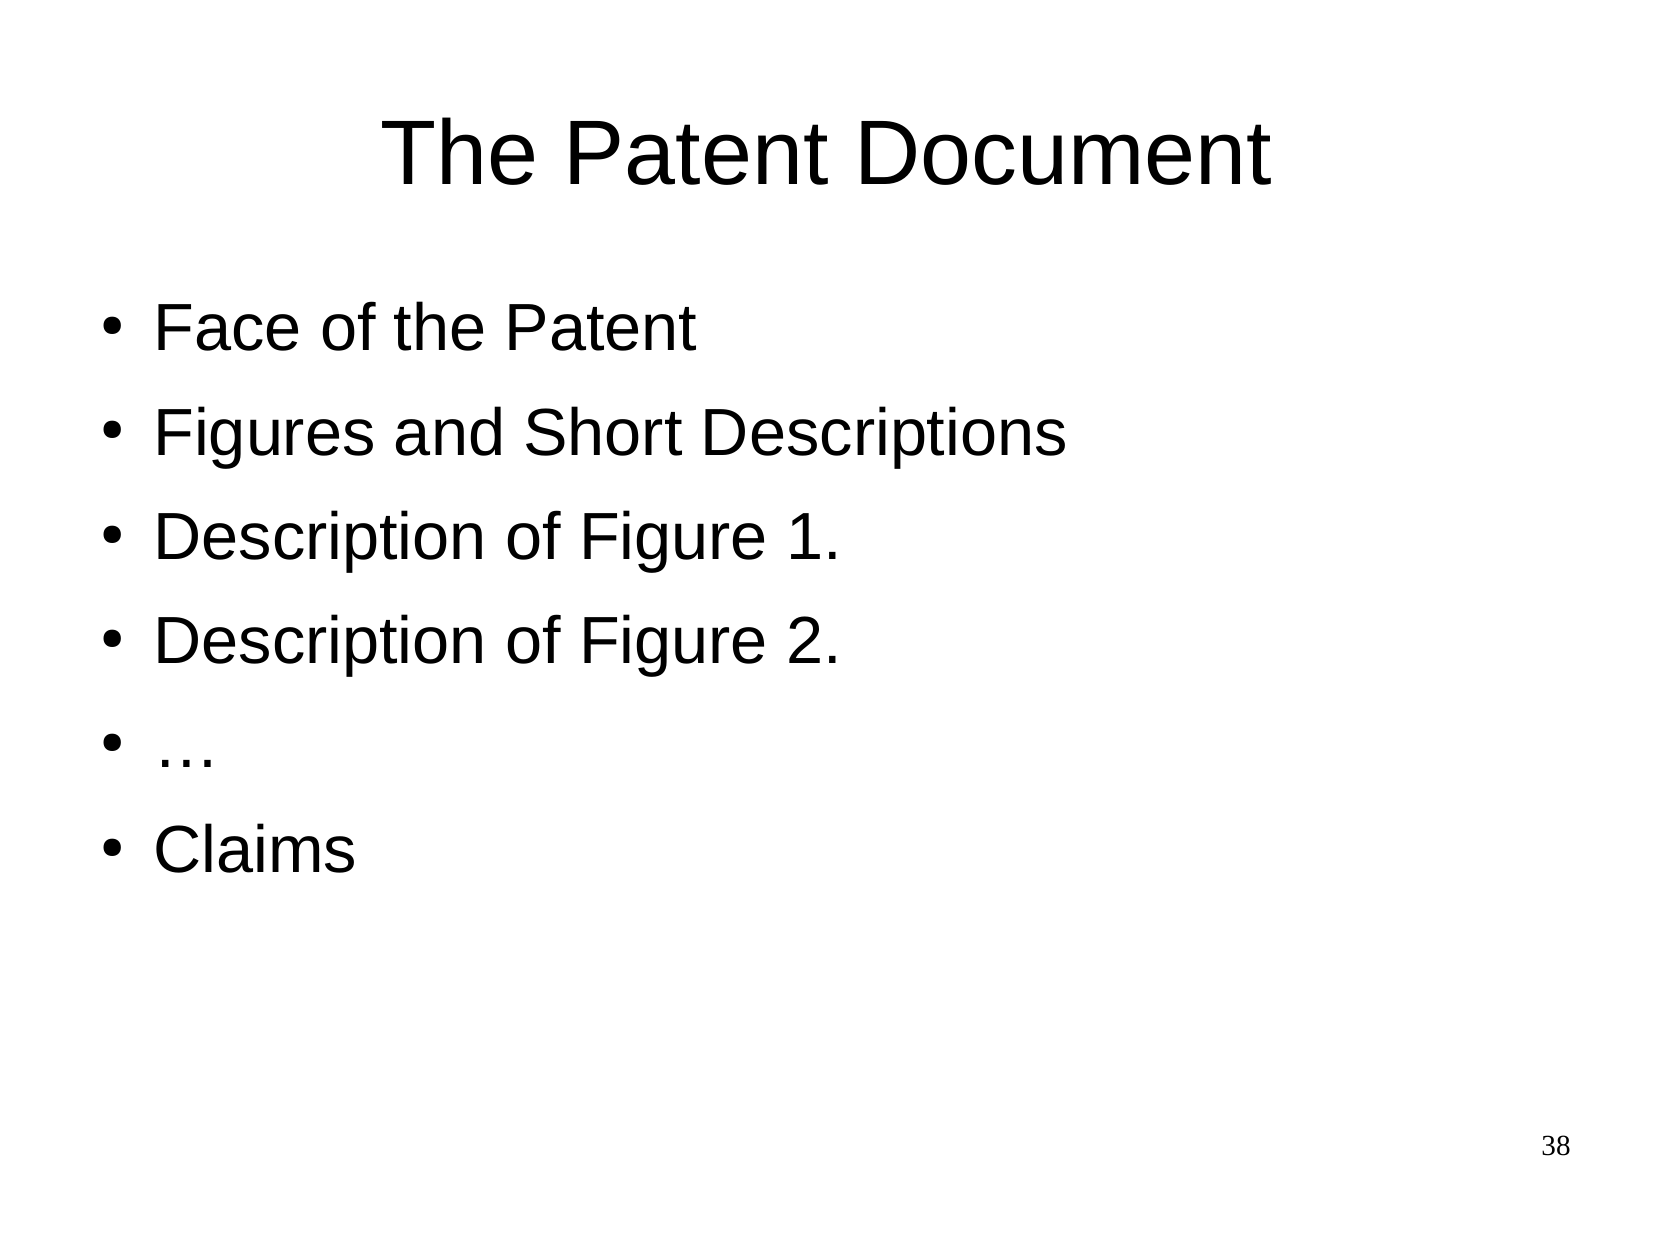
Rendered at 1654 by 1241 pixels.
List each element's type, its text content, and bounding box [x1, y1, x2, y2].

list Face of the Patent Figures and Short Descriptions Description of Figure 1. Description of Figure 2. … Claims [82, 290, 1571, 1094]
title The Patent Document [82, 56, 1571, 250]
